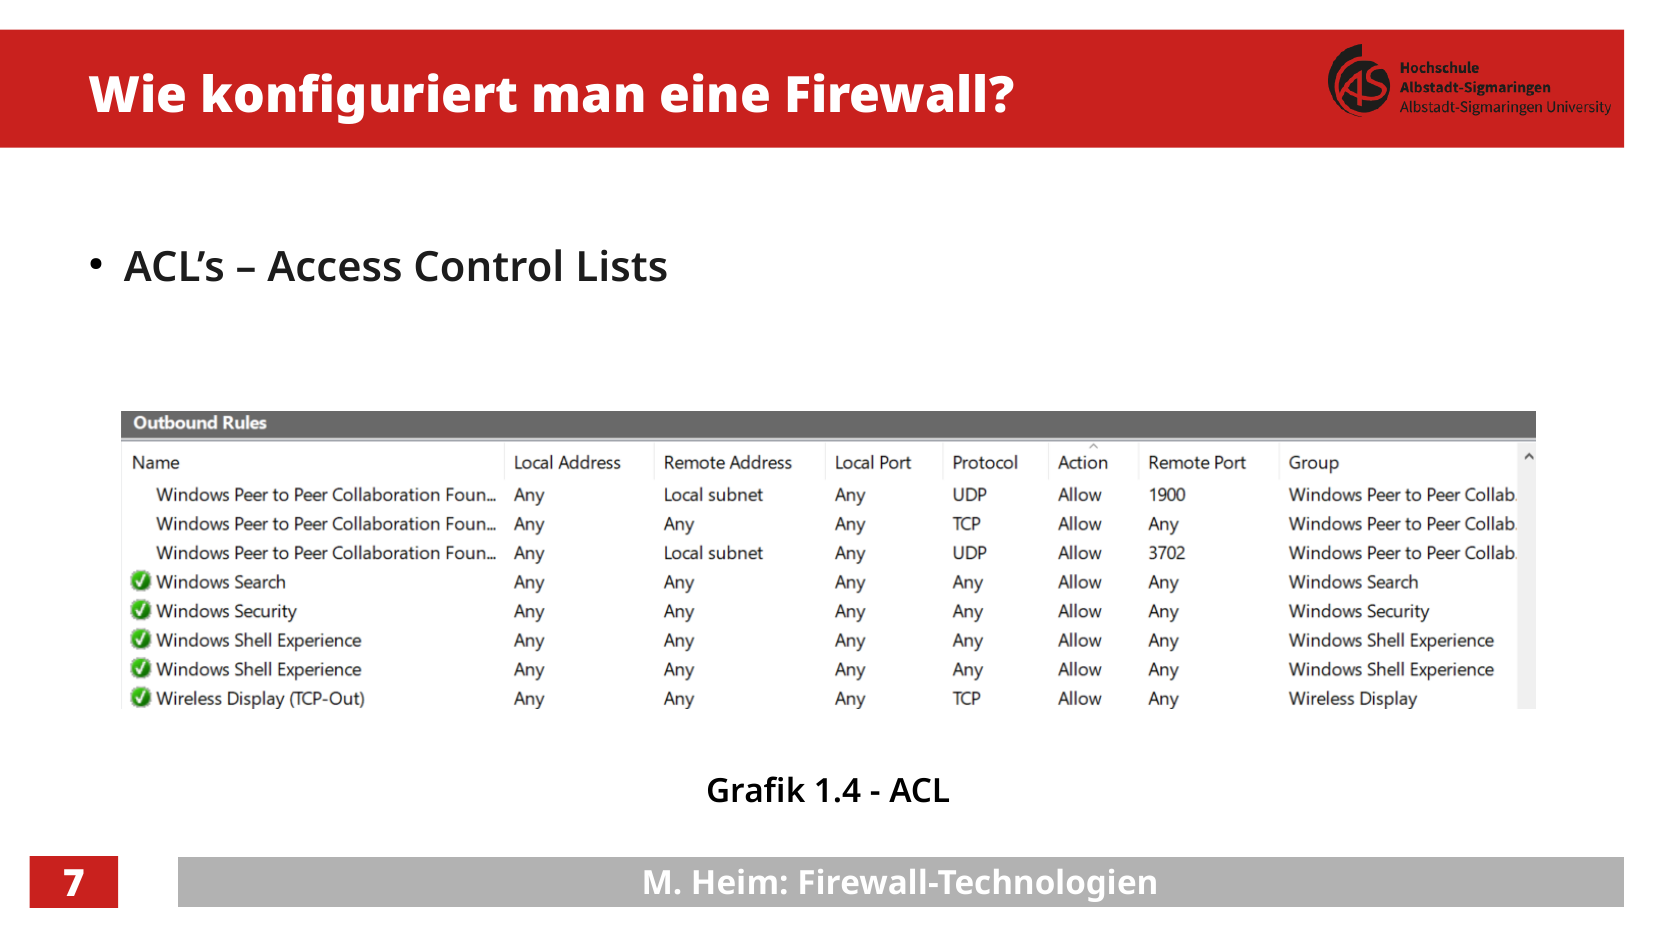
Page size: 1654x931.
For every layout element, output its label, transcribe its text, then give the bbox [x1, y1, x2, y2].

title Wie konfiguriert man eine Firewall? [88, 53, 1359, 128]
list ACL’s – Access Control Lists [88, 236, 1565, 813]
picture [1328, 0, 1611, 162]
picture [121, 411, 1536, 709]
